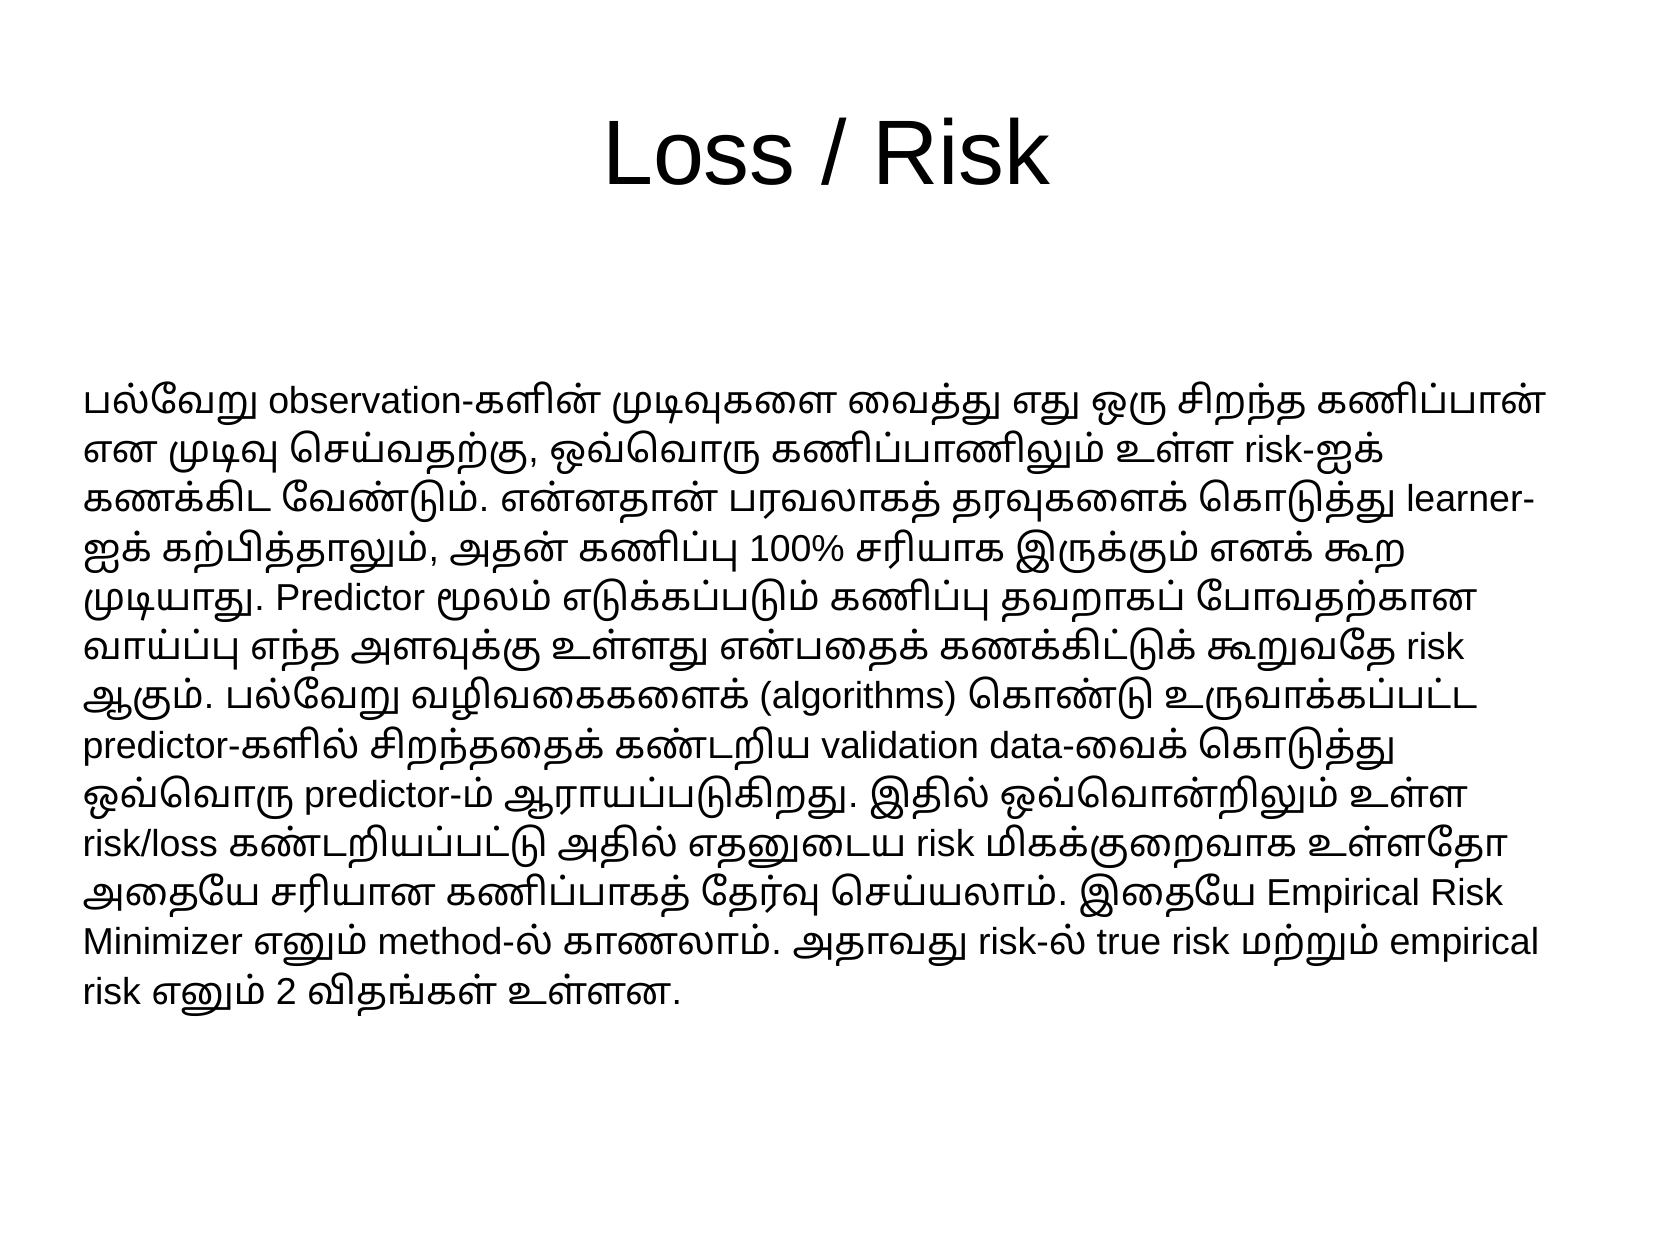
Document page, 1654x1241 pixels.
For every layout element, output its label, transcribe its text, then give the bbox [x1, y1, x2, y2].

title Loss / Risk [82, 49, 1571, 218]
subtitle பல்வேறு observation-களின் முடிவுகளை வைத்து எது ஒரு சிறந்த கணிப்பான் என முடிவு செய்வதற்கு, ஒவ்வொரு கணிப்பாணிலும் உள்ள risk-ஐக் கணக்கிட வேண்டும். என்னதான் பரவலாகத் தரவுகளைக் கொடுத்து learner-ஐக் கற்பித்தாலும், அதன் கணிப்பு 100% சரியாக இருக்கும் எனக் கூற முடியாது. Predictor மூலம் எடுக்கப்படும் கணிப்பு தவறாகப் போவதற்கான வாய்ப்பு எந்த அளவுக்கு உள்ளது என்பதைக் கணக்கிட்டுக் கூறுவதே risk ஆகும். பல்வேறு வழிவகைகளைக் (algorithms) கொண்டு உருவாக்கப்பட்ட predictor-களில் சிறந்ததைக் கண்டறிய validation data-வைக் கொடுத்து ஒவ்வொரு predictor-ம் ஆராயப்படுகிறது. இதில் ஒவ்வொன்றிலும் உள்ள risk/loss கண்டறியப்பட்டு அதில் எதனுடைய risk மிகக்குறைவாக உள்ளதோ அதையே சரியான கணிப்பாகத் தேர்வு செய்யலாம். இதையே Empirical Risk Minimizer எனும் method-ல் காணலாம். அதாவது risk-ல் true risk மற்றும் empirical risk எனும் 2 விதங்கள் உள்ளன. [82, 218, 1571, 1181]
